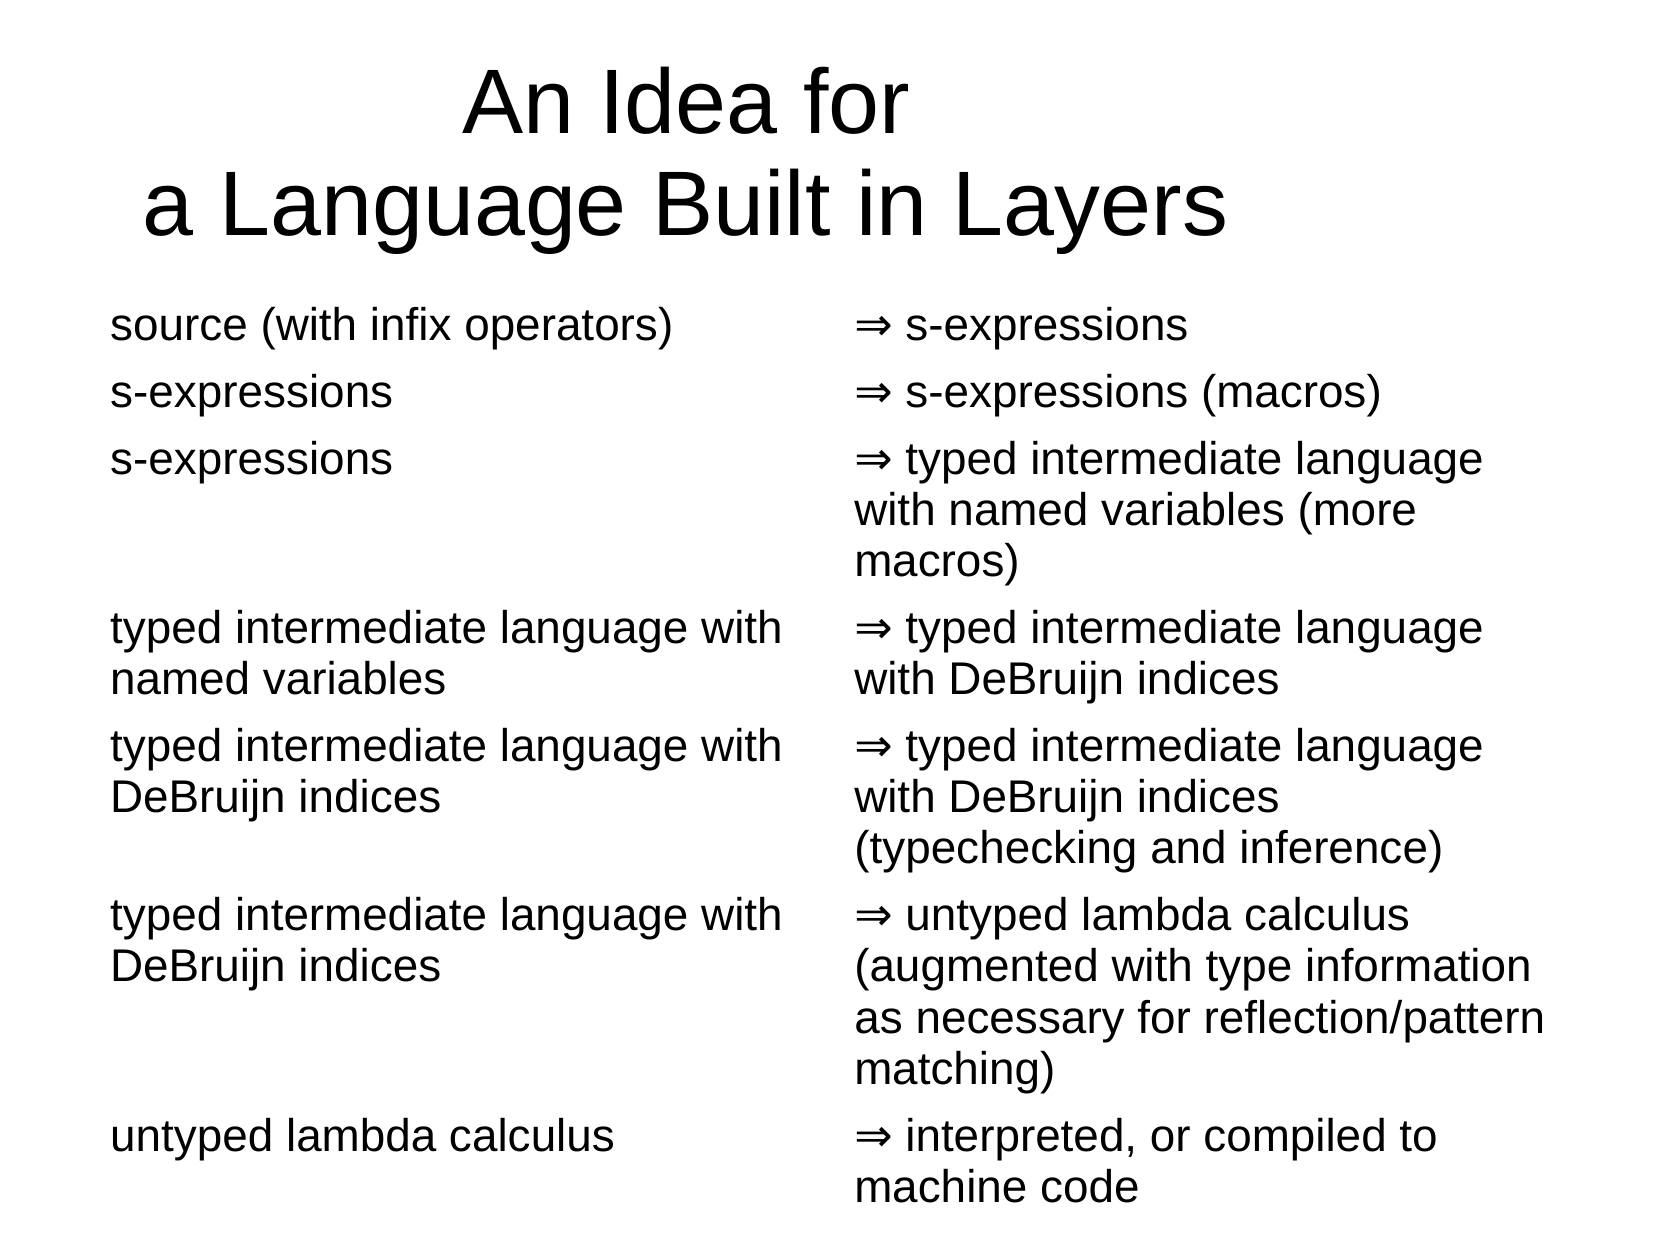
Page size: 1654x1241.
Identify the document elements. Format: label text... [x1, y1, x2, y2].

table_cell s-expressions [96, 426, 839, 594]
table_cell typed intermediate language with DeBruijn indices [96, 713, 839, 881]
table_cell s-expressions [96, 359, 839, 425]
title An Idea for a Language Built in Layers [82, 49, 1291, 257]
table_cell ⇒ untyped lambda calculus (augmented with type information as necessary for reflection/pattern matching) [840, 882, 1584, 1102]
table_cell ⇒ typed intermediate language with DeBruijn indices [840, 595, 1584, 712]
table_cell ⇒ s-expressions (macros) [840, 359, 1584, 425]
table_cell ⇒ interpreted, or compiled to machine code [840, 1103, 1584, 1220]
table_cell untyped lambda calculus [96, 1103, 839, 1220]
table_header ⇒ s-expressions [840, 293, 1584, 358]
table_cell typed intermediate language with named variables [96, 595, 839, 712]
table_cell typed intermediate language with DeBruijn indices [96, 882, 839, 1102]
table_header source (with infix operators) [96, 293, 839, 358]
table_cell ⇒ typed intermediate language with DeBruijn indices (typechecking and inference) [840, 713, 1584, 881]
table_cell ⇒ typed intermediate language with named variables (more macros) [840, 426, 1584, 594]
